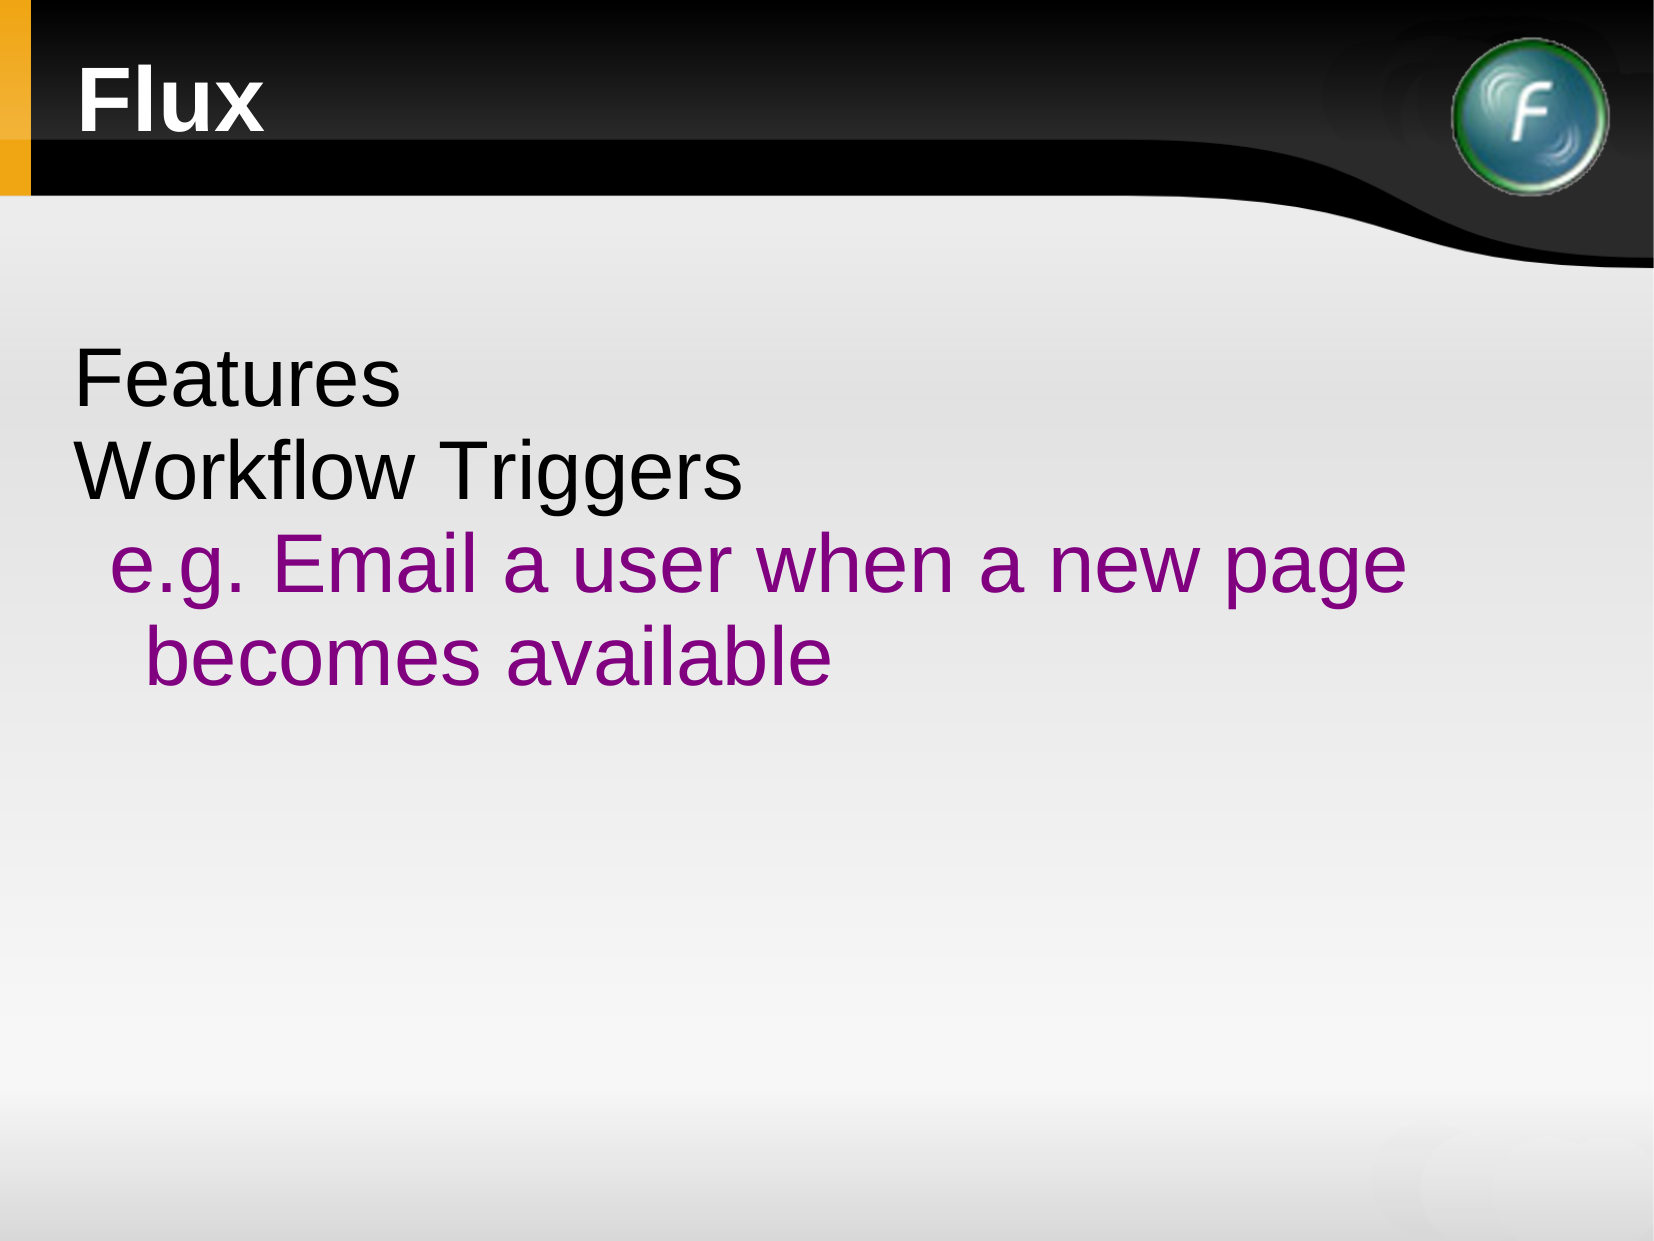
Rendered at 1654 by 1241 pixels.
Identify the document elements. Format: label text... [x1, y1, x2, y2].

title Flux [76, 7, 1565, 200]
picture [0, 0, 1654, 1241]
text_box Features Workflow Triggers e.g. Email a user when a new page becomes available [59, 324, 1595, 712]
